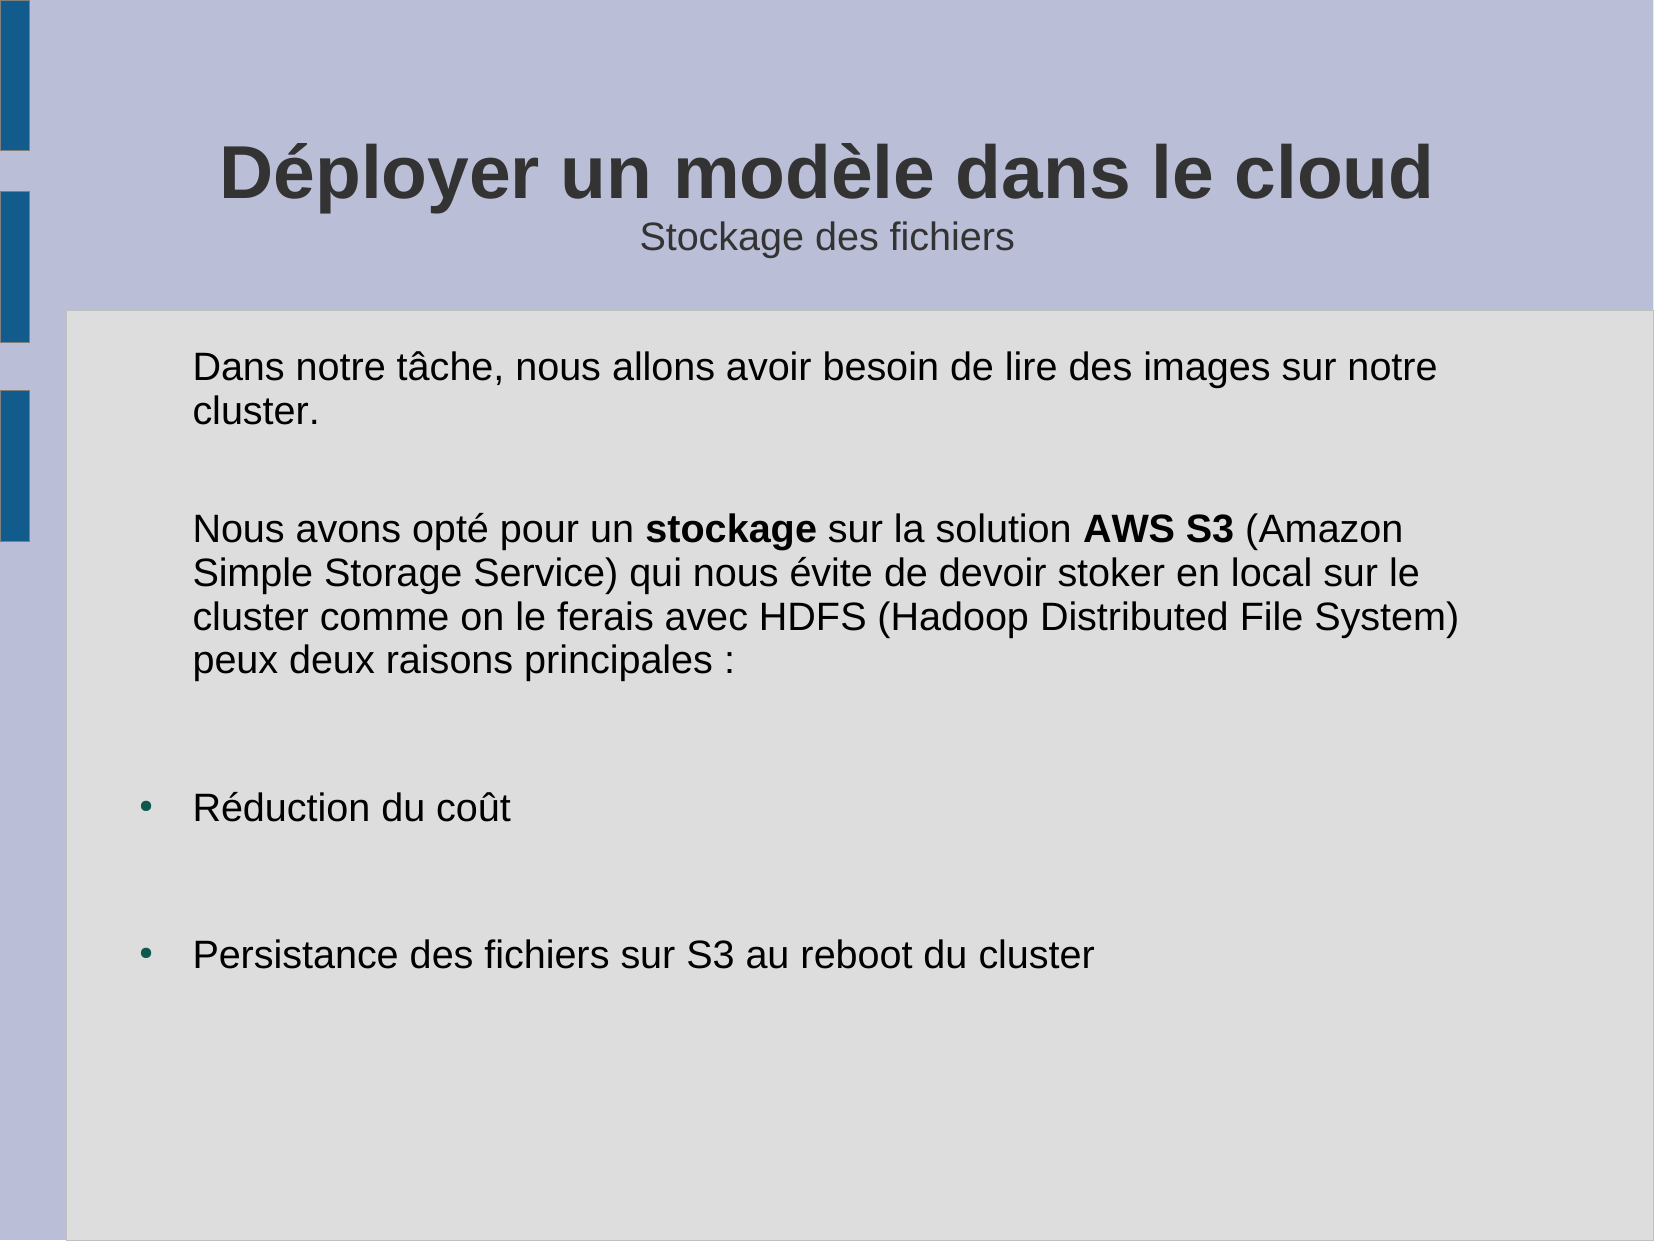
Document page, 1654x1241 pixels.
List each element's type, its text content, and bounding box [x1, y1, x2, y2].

list Dans notre tâche, nous allons avoir besoin de lire des images sur notre cluster. Nous avons opté pour un stockage sur la solution AWS S3 (Amazon Simple Storage Service) qui nous évite de devoir stoker en local sur le cluster comme on le ferais avec HDFS (Hadoop Distributed File System) peux deux raisons principales : Réduction du coût Persistance des fichiers sur S3 au reboot du cluster [121, 344, 1535, 1127]
title Déployer un modèle dans le cloud Stockage des fichiers [121, 91, 1534, 299]
